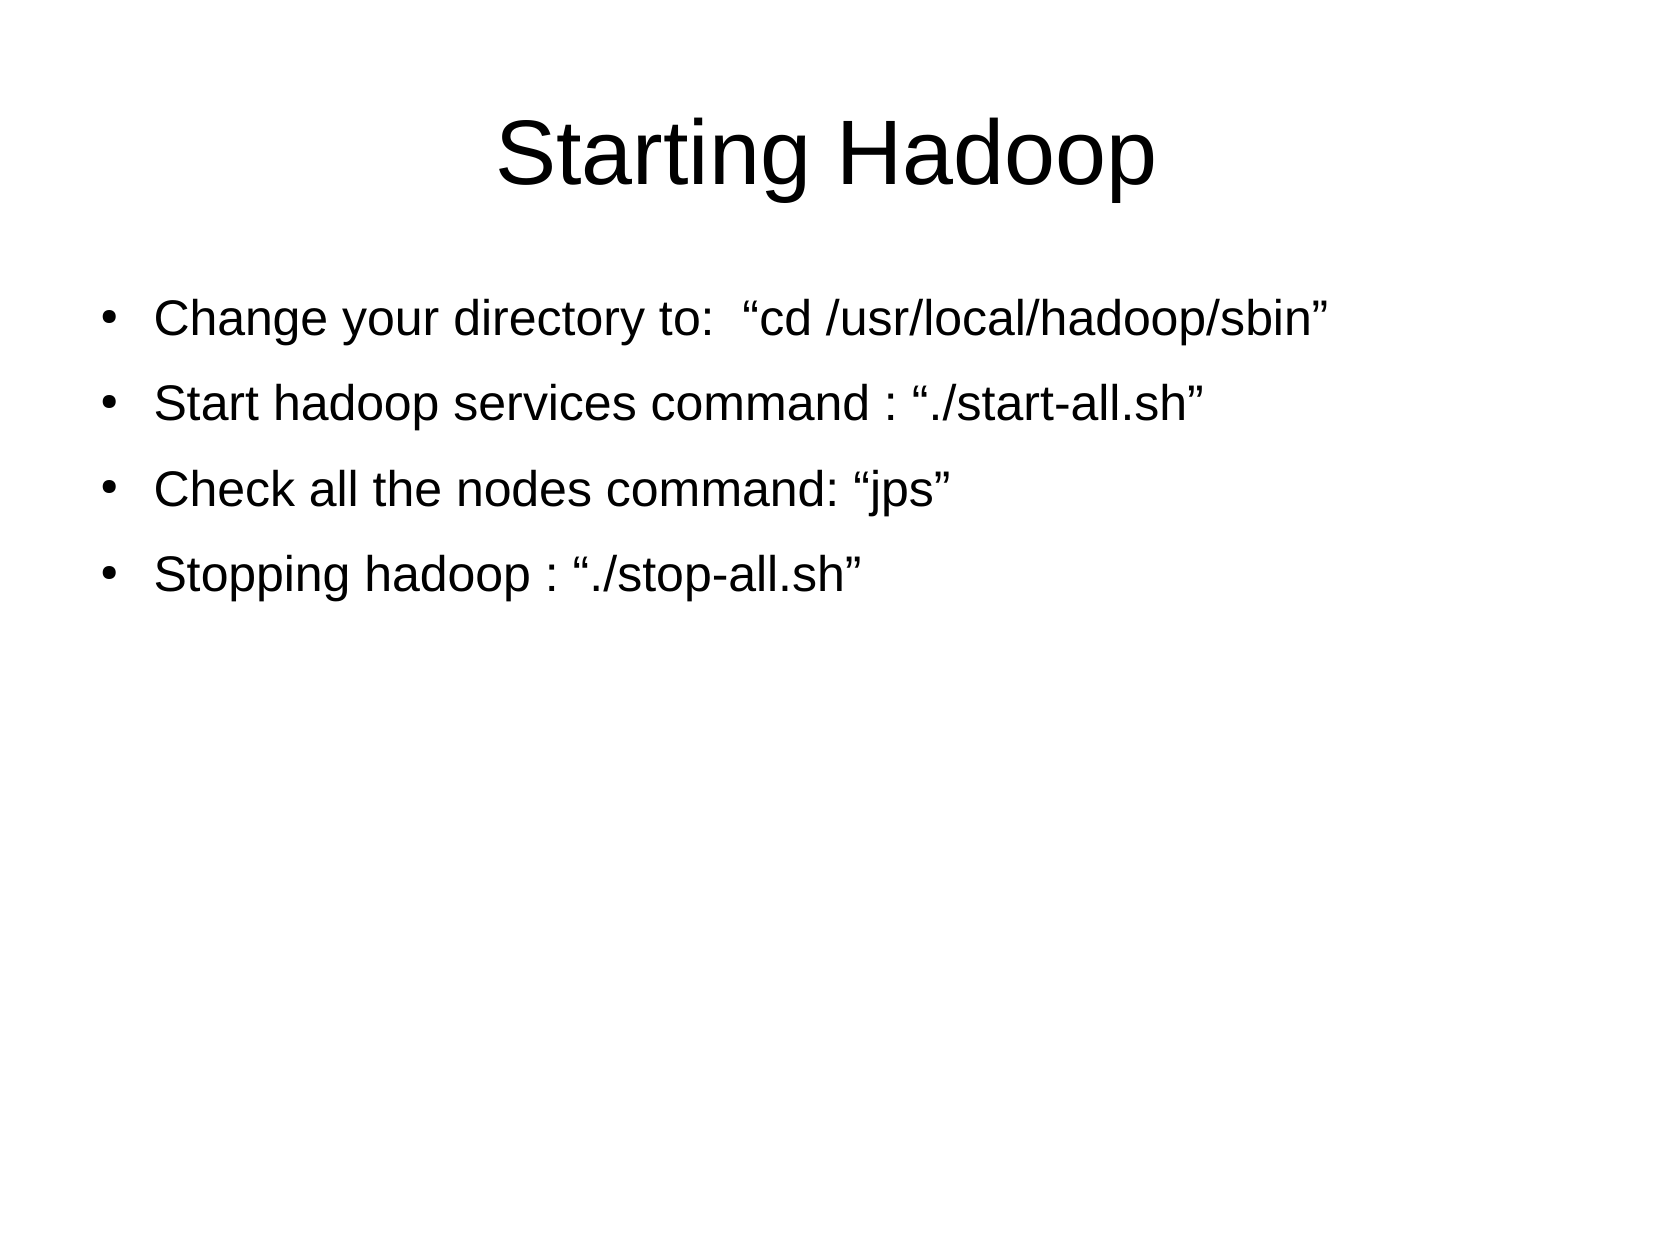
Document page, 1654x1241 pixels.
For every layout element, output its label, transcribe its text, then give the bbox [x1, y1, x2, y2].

list Change your directory to: “cd /usr/local/hadoop/sbin” Start hadoop services command : “./start-all.sh” Check all the nodes command: “jps” Stopping hadoop : “./stop-all.sh” [82, 290, 1571, 1010]
title Starting Hadoop [82, 49, 1571, 257]
